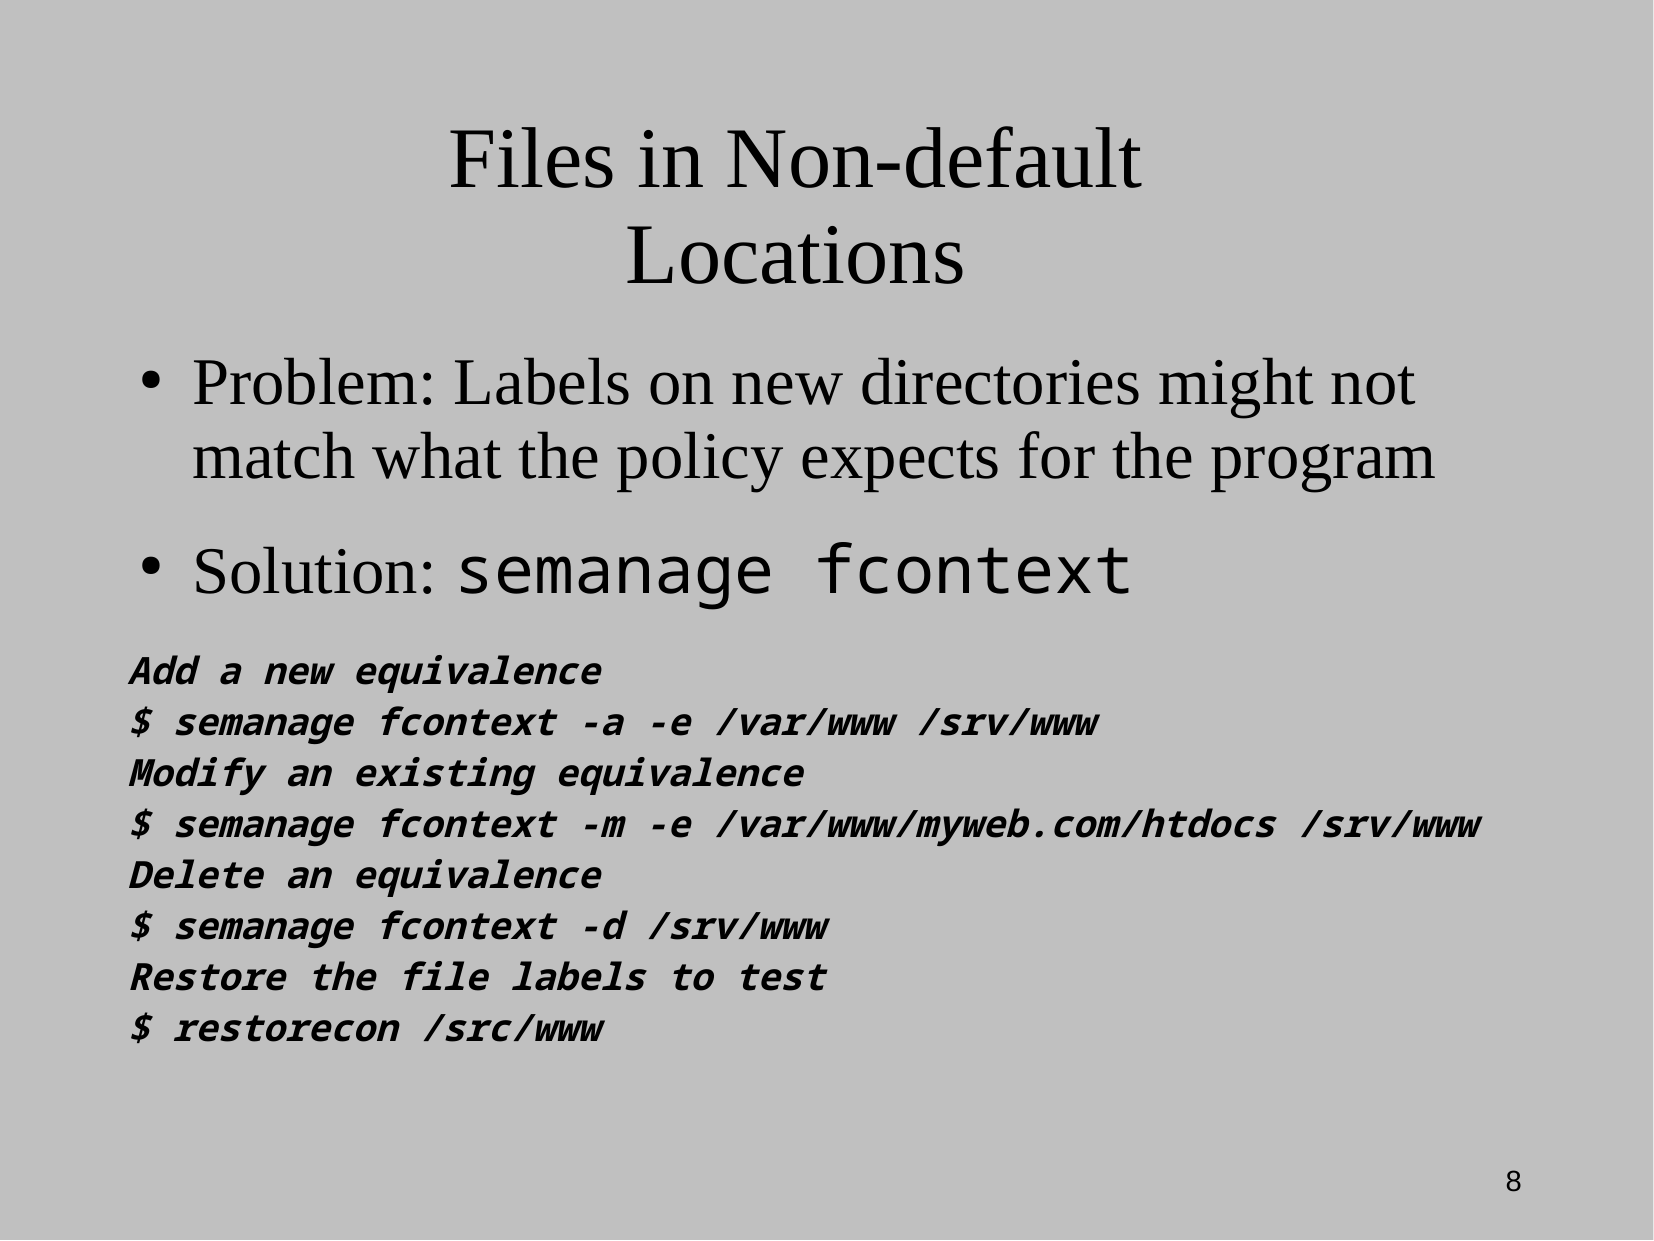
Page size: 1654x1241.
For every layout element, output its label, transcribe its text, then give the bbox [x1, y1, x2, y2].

text_box Add a new equivalence $ semanage fcontext -a -e /var/www /srv/www Modify an existing equivalence $ semanage fcontext -m -e /var/www/myweb.com/htdocs /srv/www Delete an equivalence $ semanage fcontext -d /srv/www Restore the file labels to test $ restorecon /src/www [112, 637, 1576, 1057]
list Problem: Labels on new directories might not match what the policy expects for the program Solution: semanage fcontext [121, 344, 1534, 637]
title Files in Non-default Locations [312, 102, 1280, 310]
